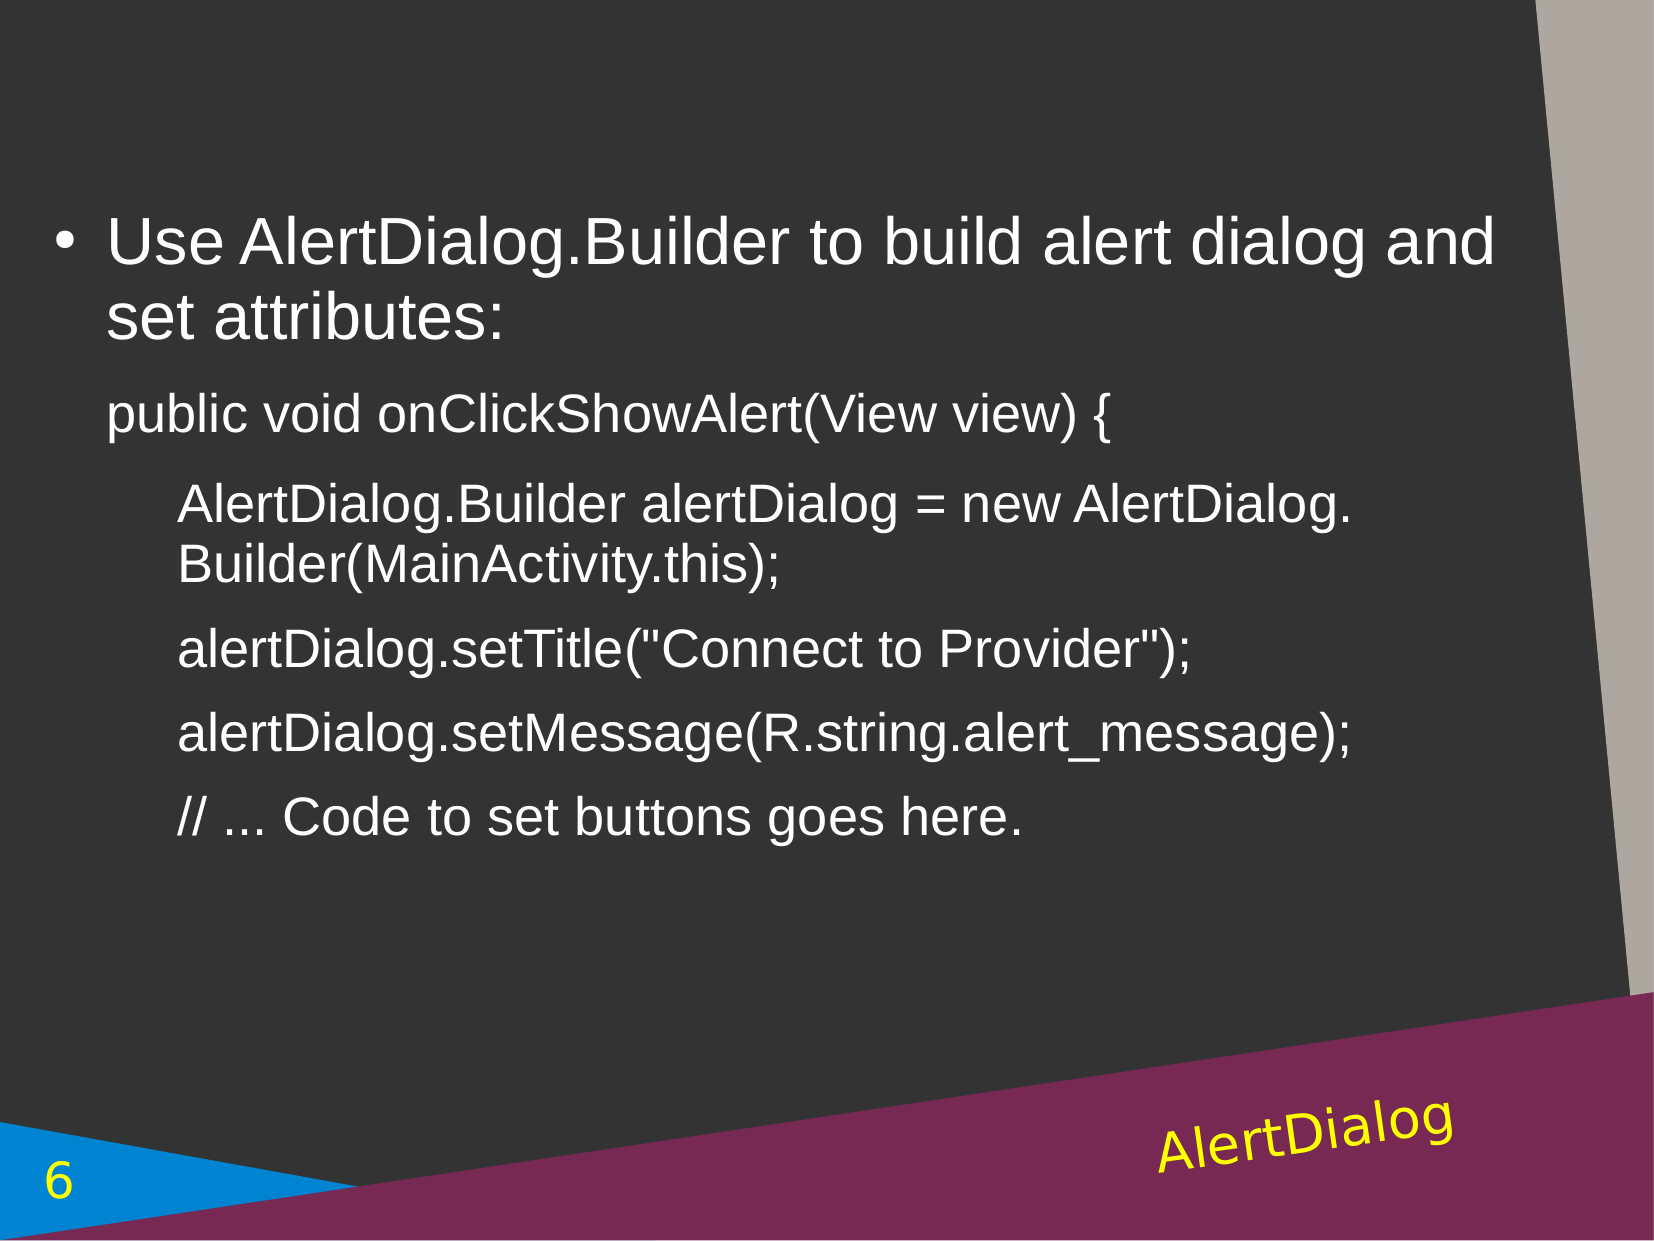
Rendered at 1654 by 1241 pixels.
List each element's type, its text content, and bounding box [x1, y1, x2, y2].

list Use AlertDialog.Builder to build alert dialog and set attributes: public void onClickShowAlert(View view) { AlertDialog.Builder alertDialog = new AlertDialog. Builder(MainActivity.this); alertDialog.setTitle("Connect to Provider"); alertDialog.setMessage(R.string.alert_message); // ... Code to set buttons goes here. [35, 59, 1524, 993]
title AlertDialog [956, 995, 1654, 1241]
